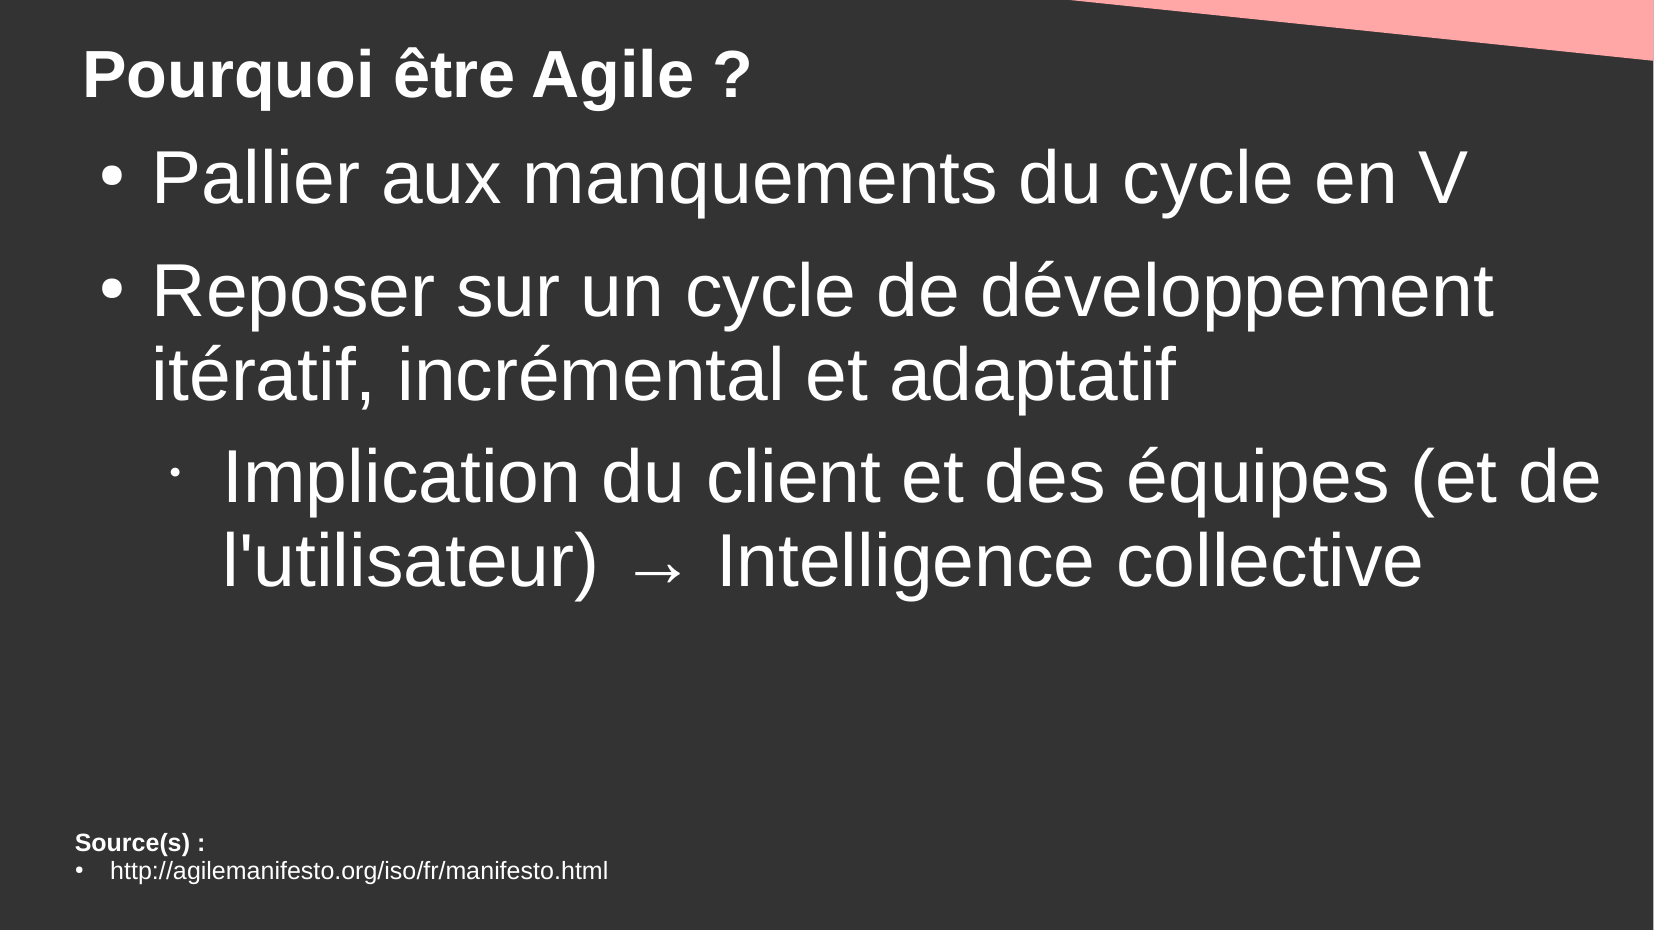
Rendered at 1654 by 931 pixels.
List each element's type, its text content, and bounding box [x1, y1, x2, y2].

text_box [1069, 0, 1654, 61]
list Pallier aux manquements du cycle en V Reposer sur un cycle de développement itératif, incrémental et adaptatif Implication du client et des équipes (et de l'utilisateur) → Intelligence collective [80, 135, 1620, 777]
title Pourquoi être Agile ? [82, 37, 1571, 122]
text_box Source(s) : http://agilemanifesto.org/iso/fr/manifesto.html [59, 821, 1546, 920]
